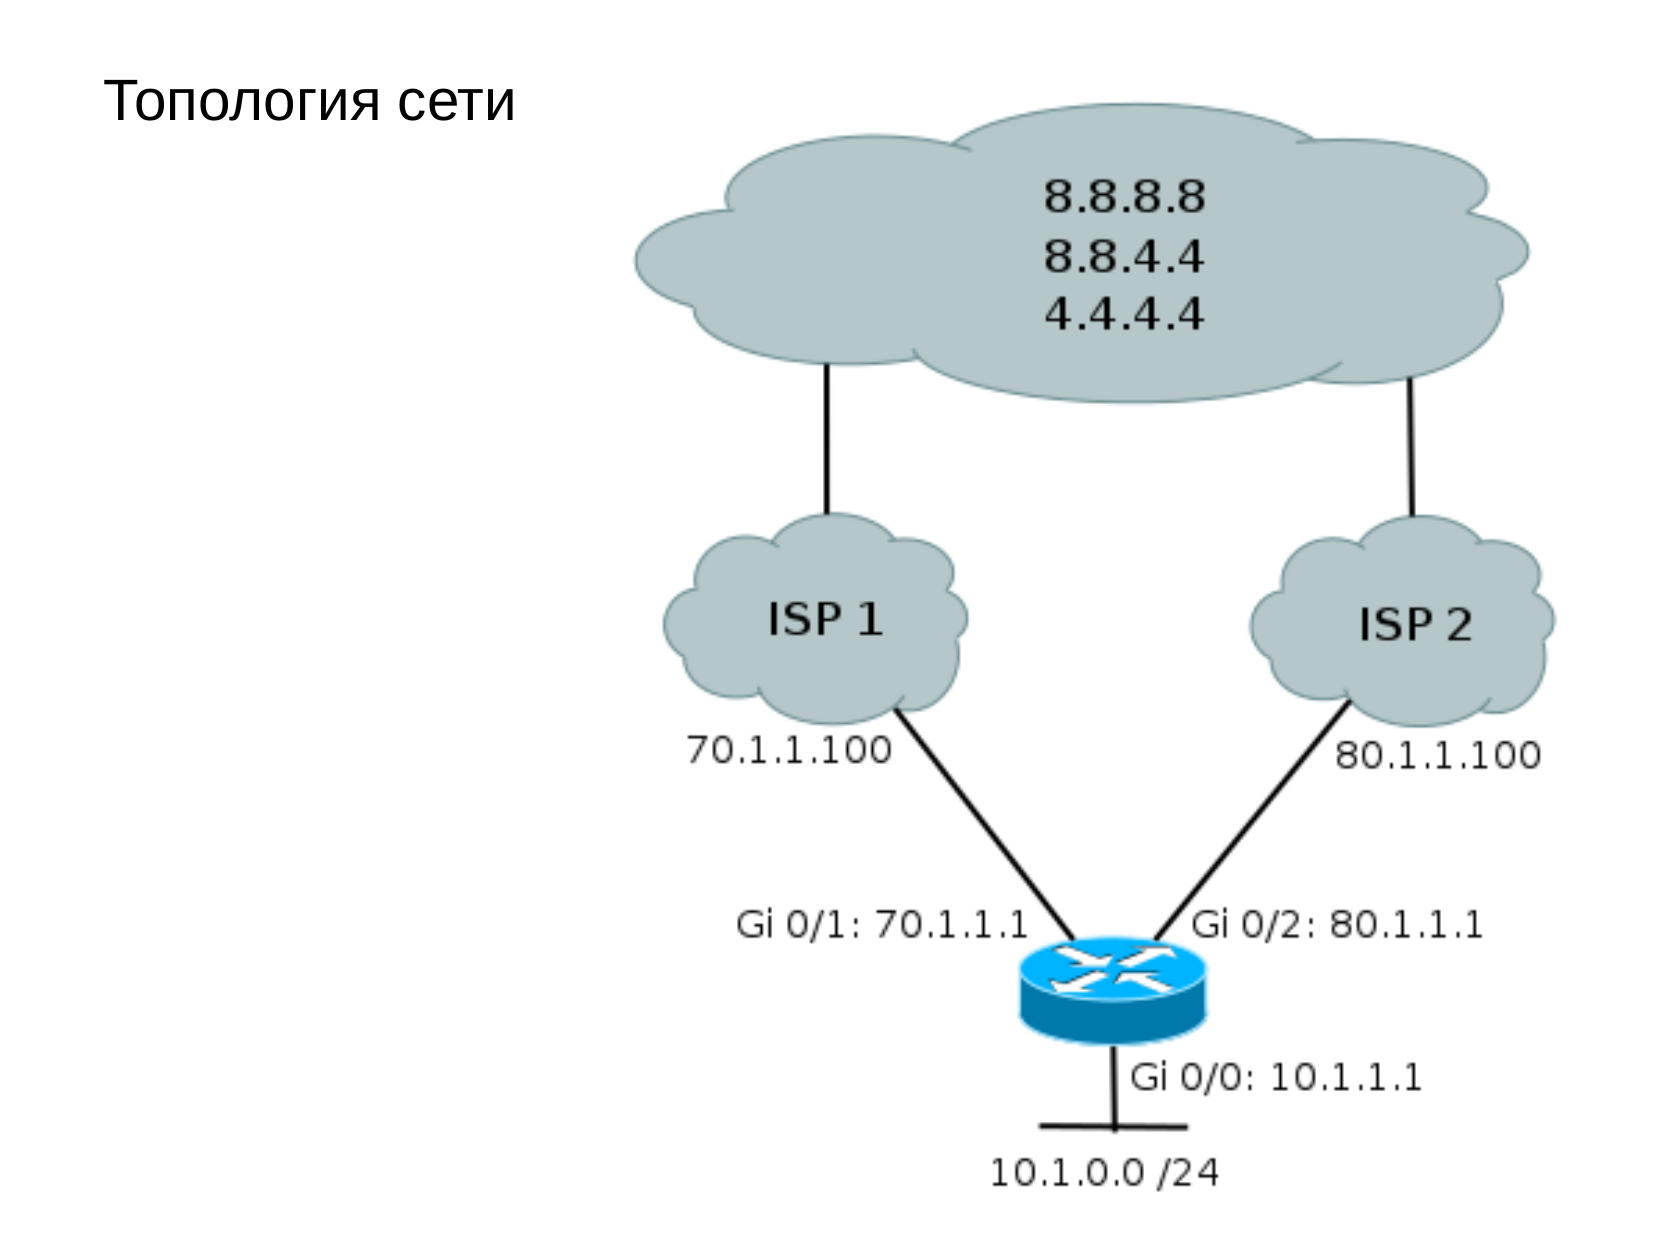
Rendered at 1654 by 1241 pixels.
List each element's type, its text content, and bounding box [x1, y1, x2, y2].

title Топология сети [82, 49, 1571, 151]
picture [600, 74, 1613, 1241]
